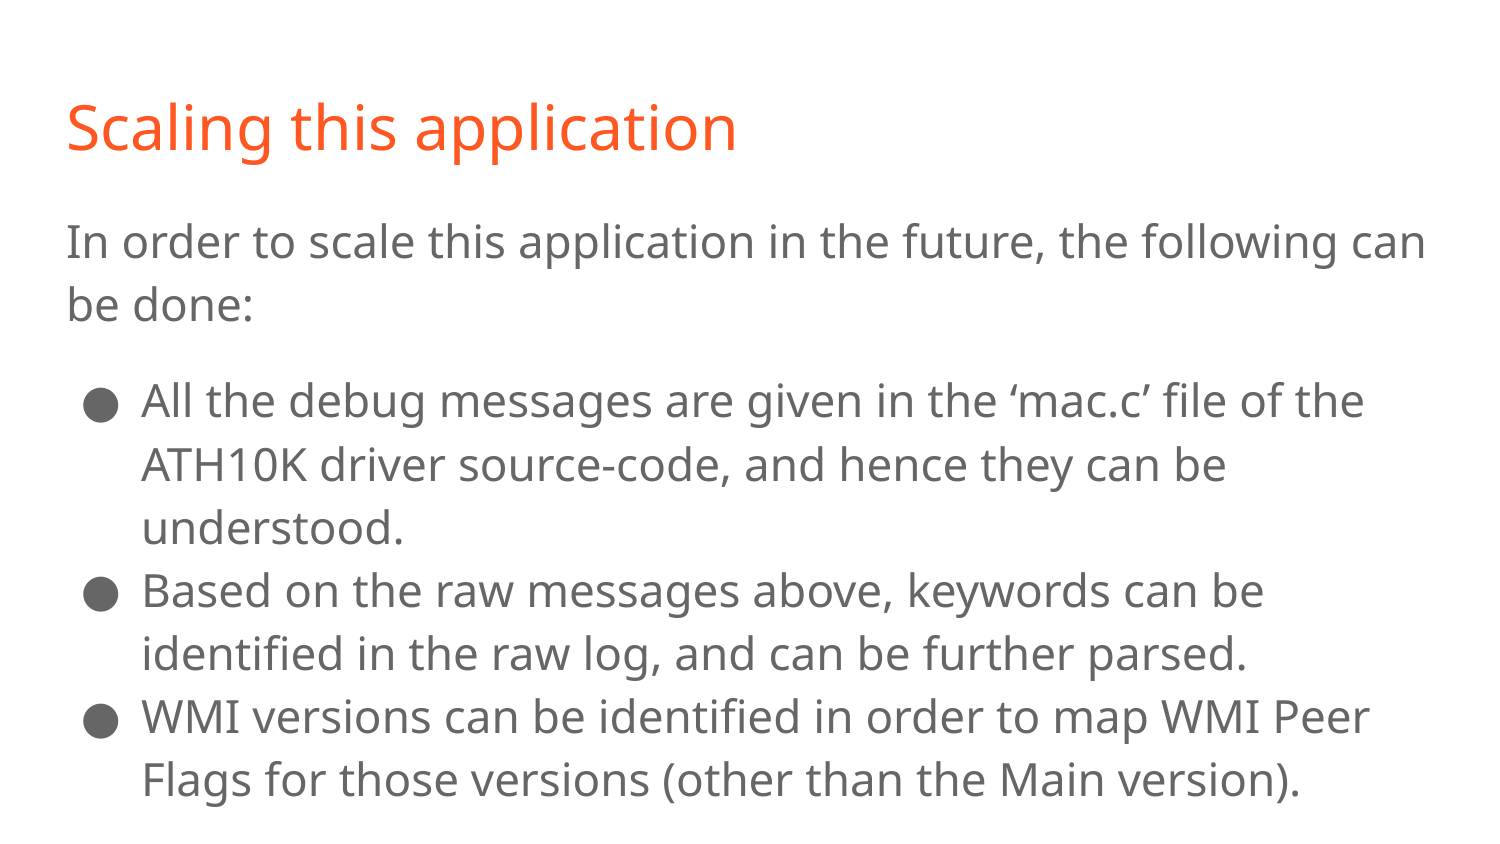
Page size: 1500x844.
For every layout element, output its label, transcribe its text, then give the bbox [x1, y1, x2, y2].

list In order to scale this application in the future, the following can be done: All the debug messages are given in the ‘mac.c’ file of the ATH10K driver source-code, and hence they can be understood. Based on the raw messages above, keywords can be identified in the raw log, and can be further parsed. WMI versions can be identified in order to map WMI Peer Flags for those versions (other than the Main version). [51, 189, 1449, 750]
title Scaling this application [51, 72, 1449, 167]
